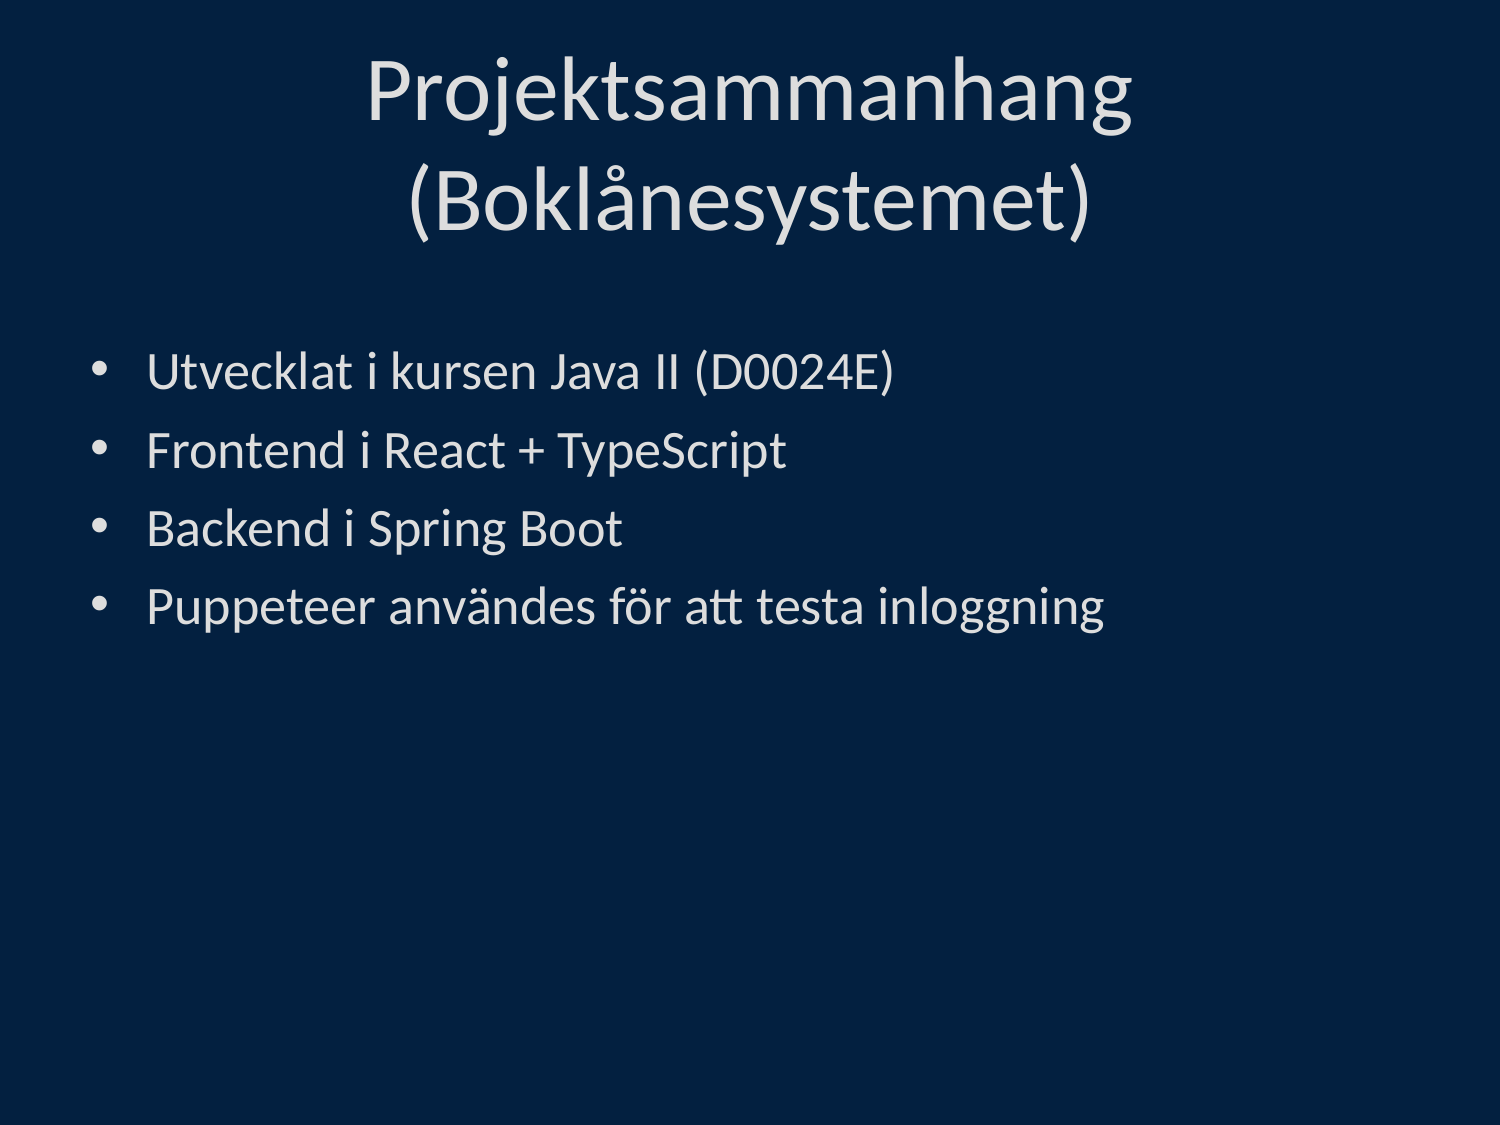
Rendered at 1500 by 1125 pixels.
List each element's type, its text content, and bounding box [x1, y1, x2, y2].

title Projektsammanhang (Boklånesystemet) [75, 45, 1425, 233]
list Utvecklat i kursen Java II (D0024E) Frontend i React + TypeScript Backend i Spring Boot Puppeteer användes för att testa inloggning [75, 262, 1425, 709]
